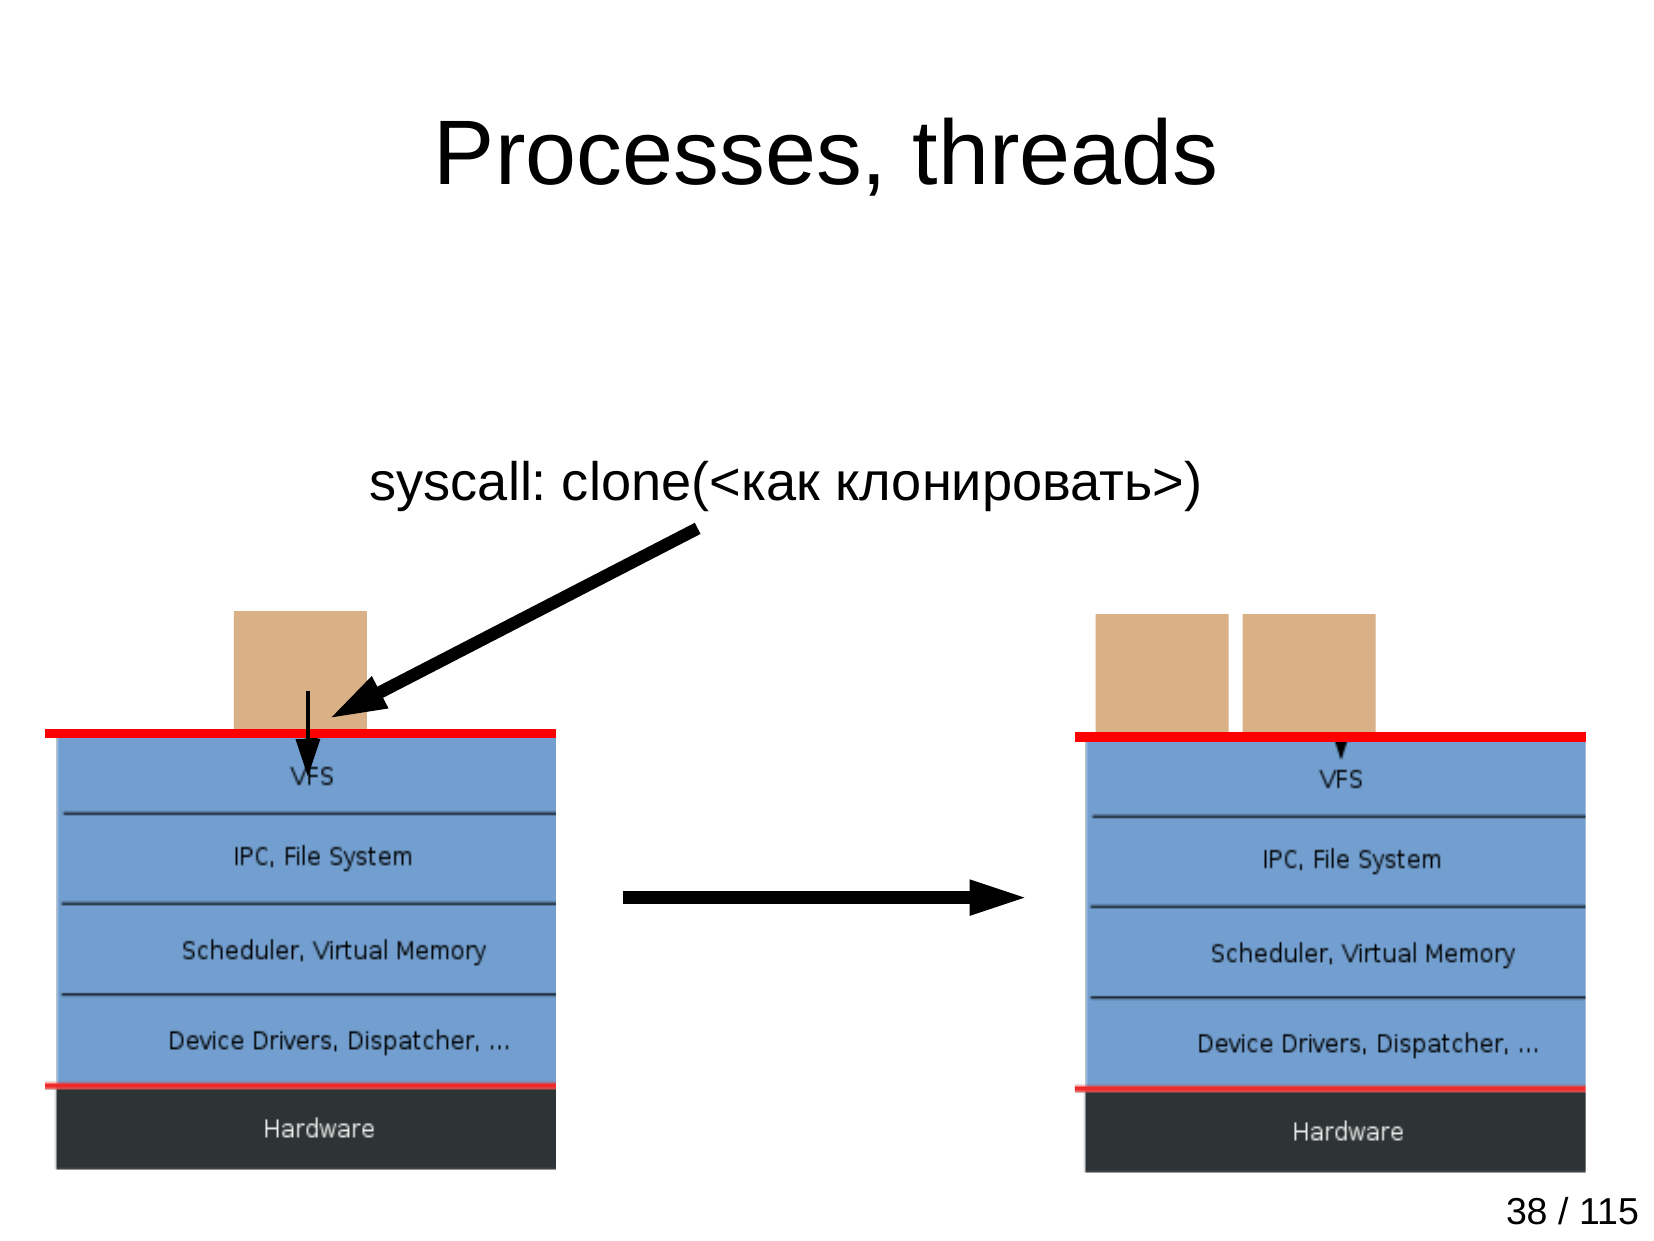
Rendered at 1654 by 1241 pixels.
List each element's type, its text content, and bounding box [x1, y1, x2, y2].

picture [1074, 736, 1586, 1205]
text_box syscall: clone(<как клонировать>) [354, 444, 1323, 581]
picture [45, 738, 556, 1202]
title Processes, threads [82, 49, 1571, 257]
text_box [1242, 614, 1376, 732]
text_box <number> / 115 [1380, 1183, 1654, 1241]
text_box [1095, 614, 1229, 732]
text_box [233, 611, 367, 729]
